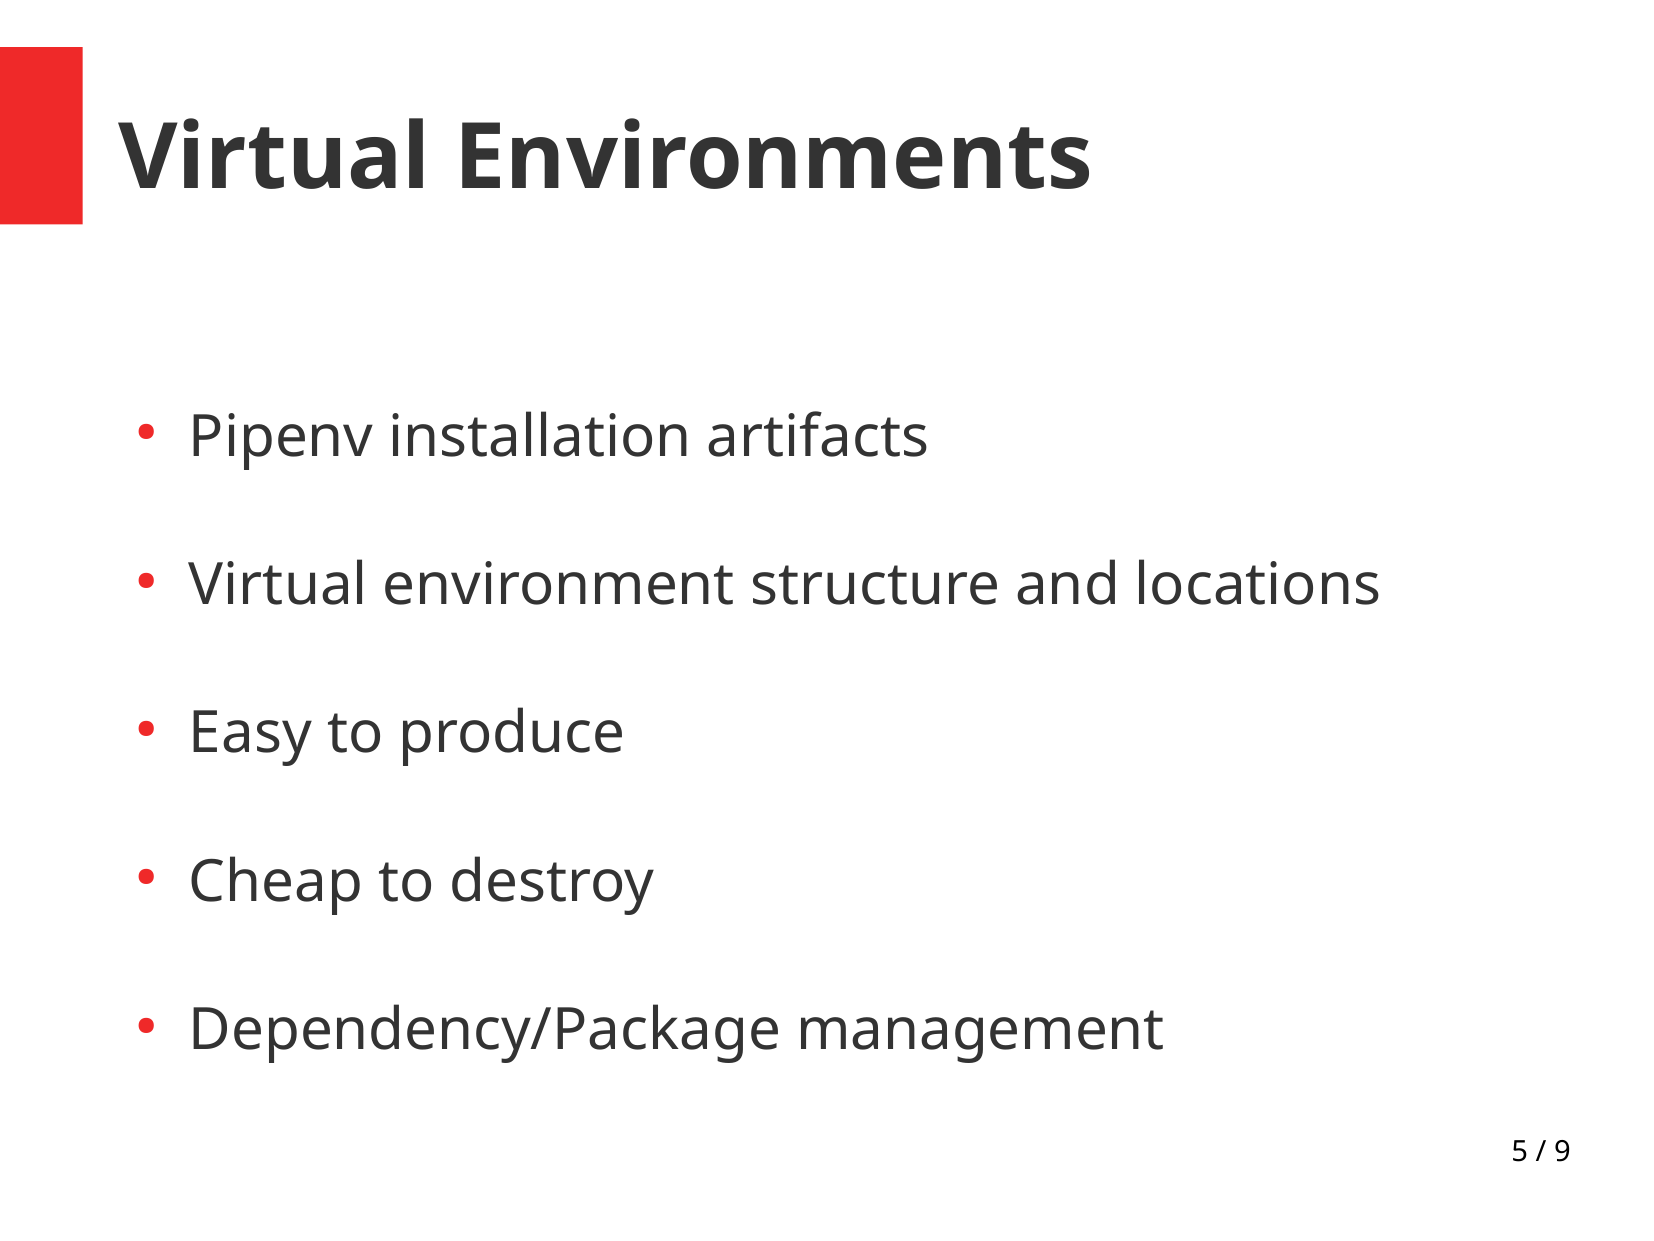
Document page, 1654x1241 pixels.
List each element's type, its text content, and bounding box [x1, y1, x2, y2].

list Pipenv installation artifacts Virtual environment structure and locations Easy to produce Cheap to destroy Dependency/Package management [118, 354, 1536, 1074]
title Virtual Environments [118, 49, 1571, 257]
